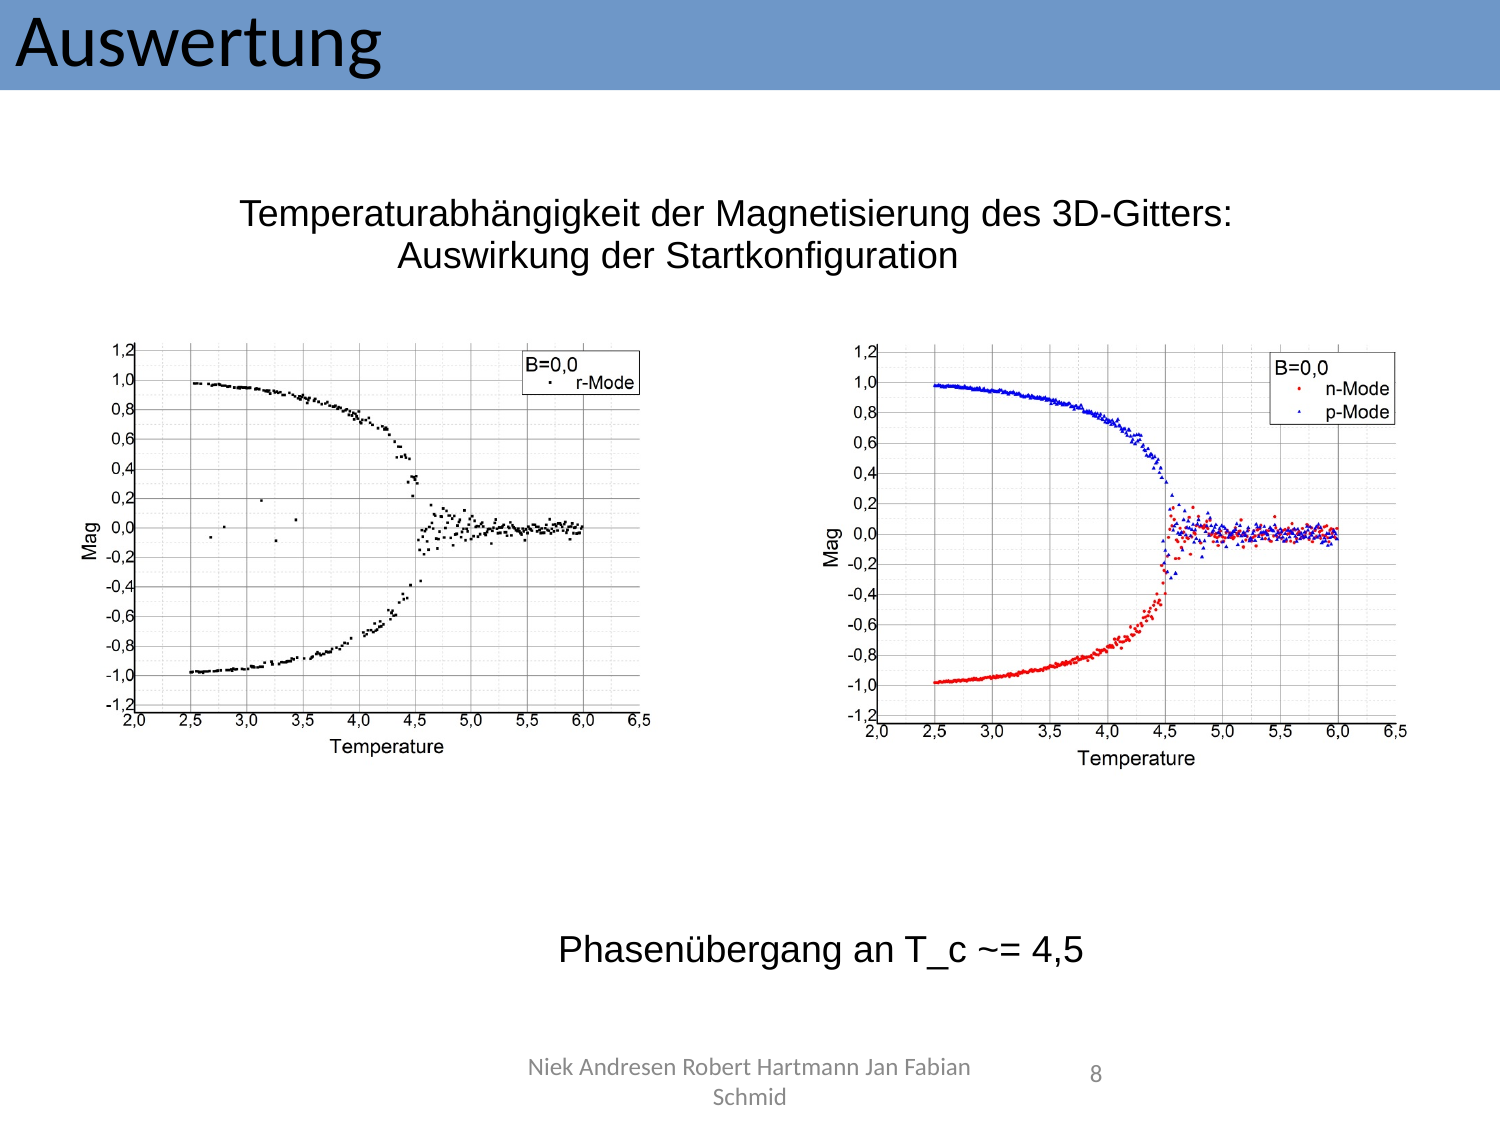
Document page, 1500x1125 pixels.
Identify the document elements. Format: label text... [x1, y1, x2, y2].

text_box <Nummer> [1074, 1042, 1426, 1103]
text_box Phasenübergang an T_c ~= 4,5 [543, 921, 1099, 979]
text_box Temperaturabhängigkeit der Magnetisierung des 3D-Gitters: Auswirkung der Startkonfiguration [224, 185, 1249, 285]
text_box Auswertung [0, 0, 1500, 91]
picture [2, 283, 1500, 811]
text_box Niek Andresen Robert Hartmann Jan Fabian Schmid [512, 1042, 988, 1103]
